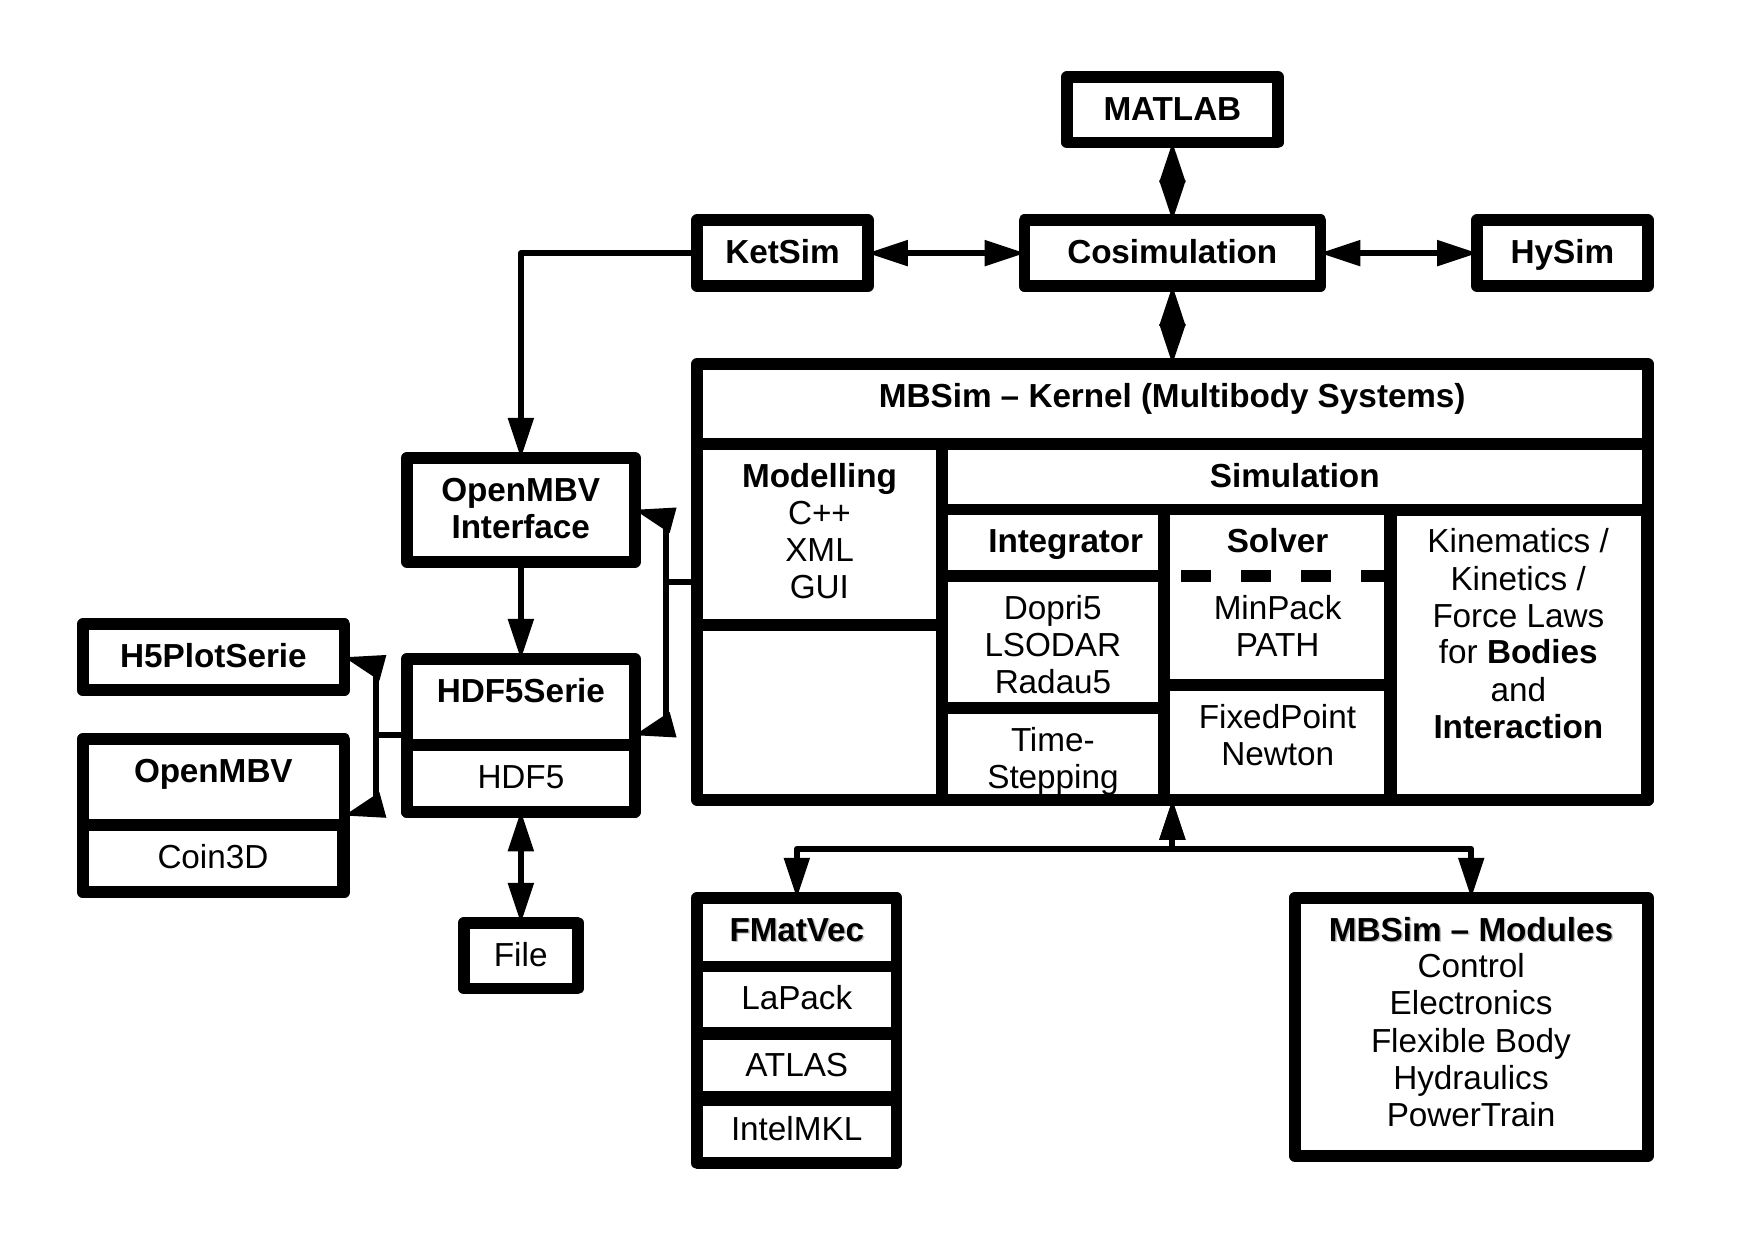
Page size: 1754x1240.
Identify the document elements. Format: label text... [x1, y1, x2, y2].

text_box Integrator [941, 509, 1164, 570]
text_box LaPack [697, 966, 897, 1028]
text_box MATLAB [1067, 76, 1278, 143]
text_box Time-Stepping [941, 708, 1164, 801]
text_box Kinematics / Kinetics / Force Laws for Bodies and Interaction [1390, 509, 1647, 801]
text_box HySim [1476, 220, 1648, 287]
text_box H5PlotSerie [82, 624, 345, 691]
text_box ATLAS [697, 1033, 897, 1091]
text_box MBSim – Kernel (Multibody Systems) [697, 631, 936, 801]
text_box MinPack PATH [1163, 576, 1392, 686]
text_box Coin3D [83, 825, 343, 892]
text_box Simulation [941, 444, 1648, 576]
text_box IntelMKL [697, 1096, 897, 1164]
text_box OpenMBV Interface [407, 457, 635, 562]
text_box OpenMBV [82, 739, 345, 819]
text_box Cosimulation [1024, 220, 1321, 287]
text_box File [463, 922, 578, 989]
text_box HDF5 [407, 744, 635, 812]
text_box FMatVec [697, 897, 897, 961]
text_box FixedPoint Newton [1163, 686, 1384, 801]
text_box KetSim [697, 220, 868, 287]
text_box MBSim – Kernel (Multibody Systems) [697, 363, 1648, 438]
text_box Modelling C++ XML GUI [697, 444, 936, 625]
text_box Dopri5 LSODAR Radau5 [941, 576, 1163, 702]
text_box HDF5Serie [407, 658, 635, 739]
text_box MBSim – Modules Control Electronics Flexible Body Hydraulics PowerTrain [1294, 897, 1648, 1156]
